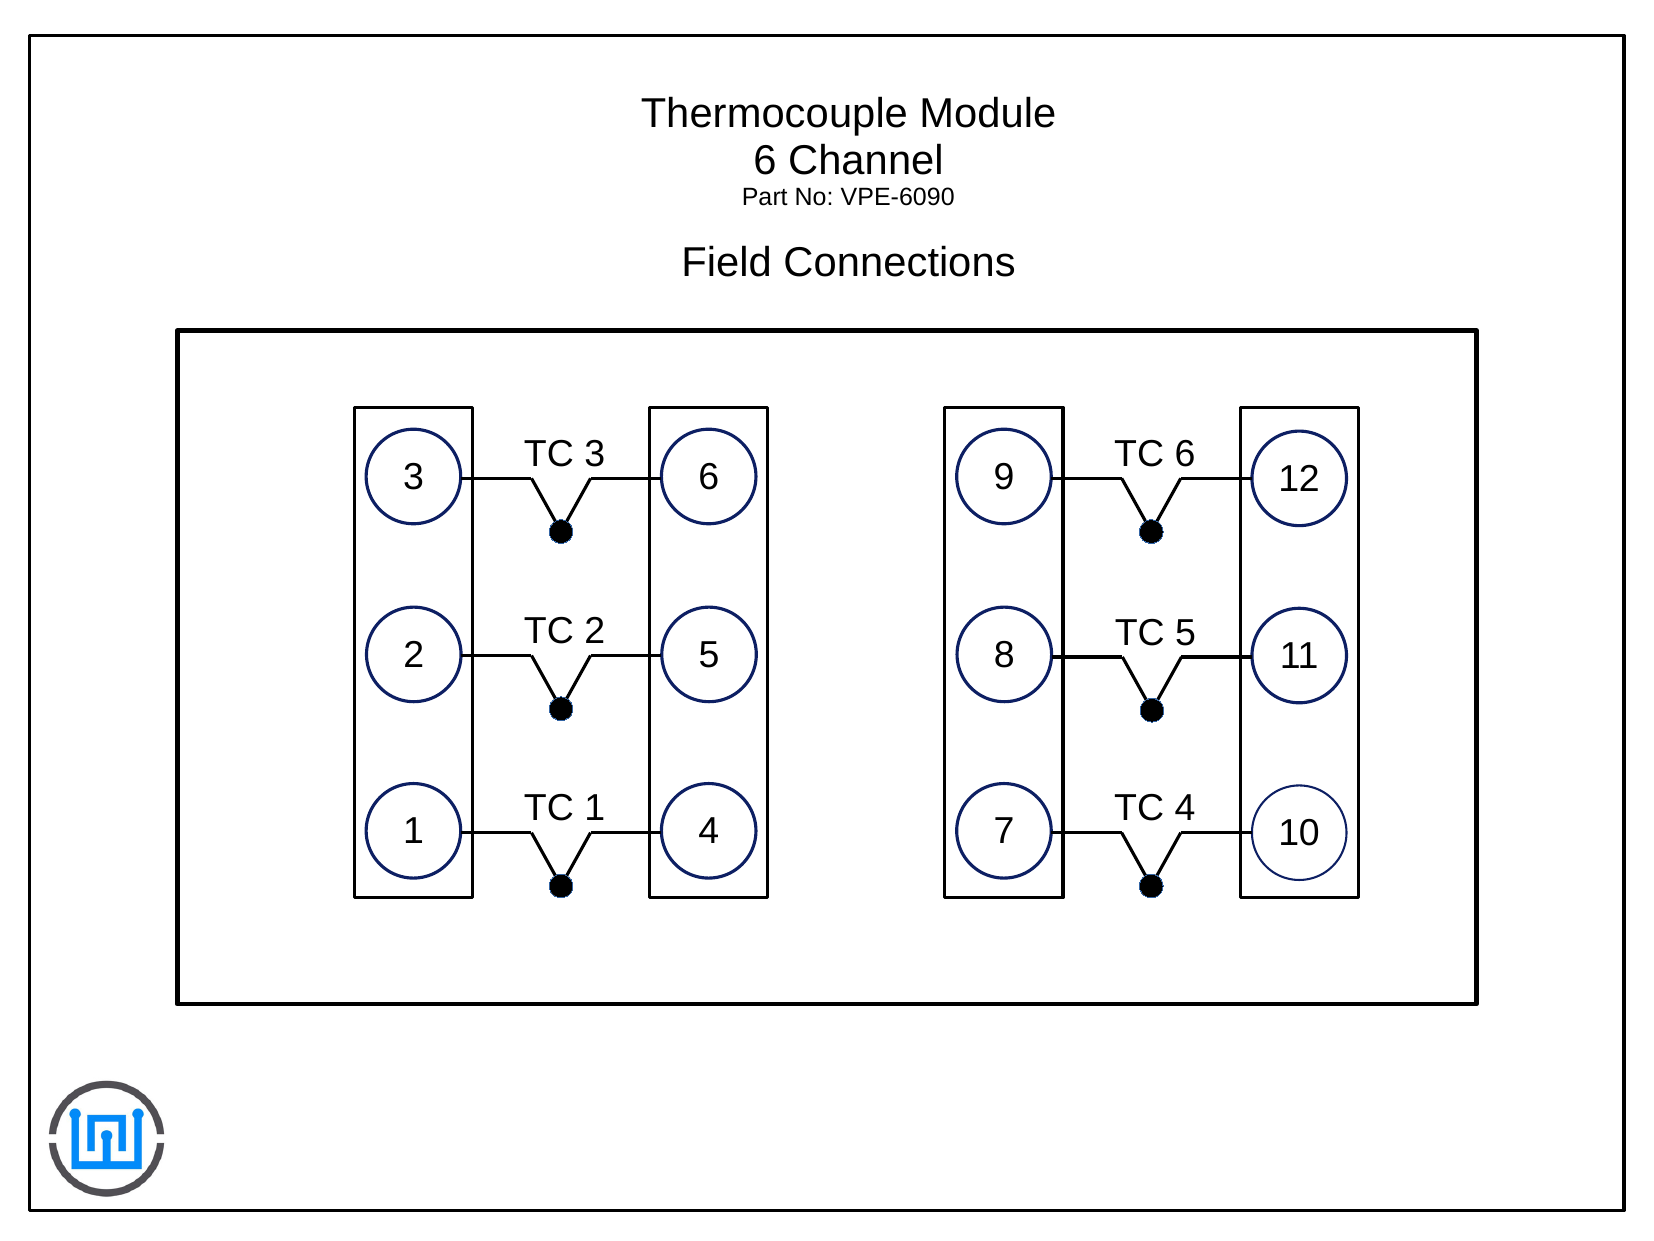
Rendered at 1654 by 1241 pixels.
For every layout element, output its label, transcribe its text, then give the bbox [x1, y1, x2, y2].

text_box [1140, 698, 1164, 723]
text_box TC 6 [1099, 425, 1211, 483]
text_box 9 [956, 429, 1052, 524]
text_box [549, 519, 573, 544]
text_box 7 [956, 783, 1052, 879]
text_box 2 [366, 607, 462, 702]
text_box 3 [366, 429, 461, 524]
text_box 1 [366, 783, 461, 879]
text_box [1139, 519, 1164, 544]
text_box 12 [1252, 431, 1347, 526]
text_box 5 [661, 607, 757, 702]
text_box 6 [661, 429, 756, 524]
picture [35, 1068, 178, 1208]
text_box TC 3 [509, 425, 621, 483]
text_box TC 2 [509, 602, 621, 660]
text_box 11 [1251, 608, 1347, 703]
text_box Thermocouple Module 6 Channel Part No: VPE-6090 Field Connections [625, 82, 1140, 340]
text_box [549, 874, 573, 898]
text_box [1139, 874, 1164, 898]
text_box 10 [1252, 785, 1347, 880]
text_box 4 [661, 783, 756, 879]
text_box TC 5 [1100, 603, 1211, 661]
text_box TC 1 [509, 779, 621, 837]
text_box [549, 696, 573, 721]
text_box TC 4 [1099, 779, 1211, 837]
text_box 8 [957, 607, 1052, 702]
